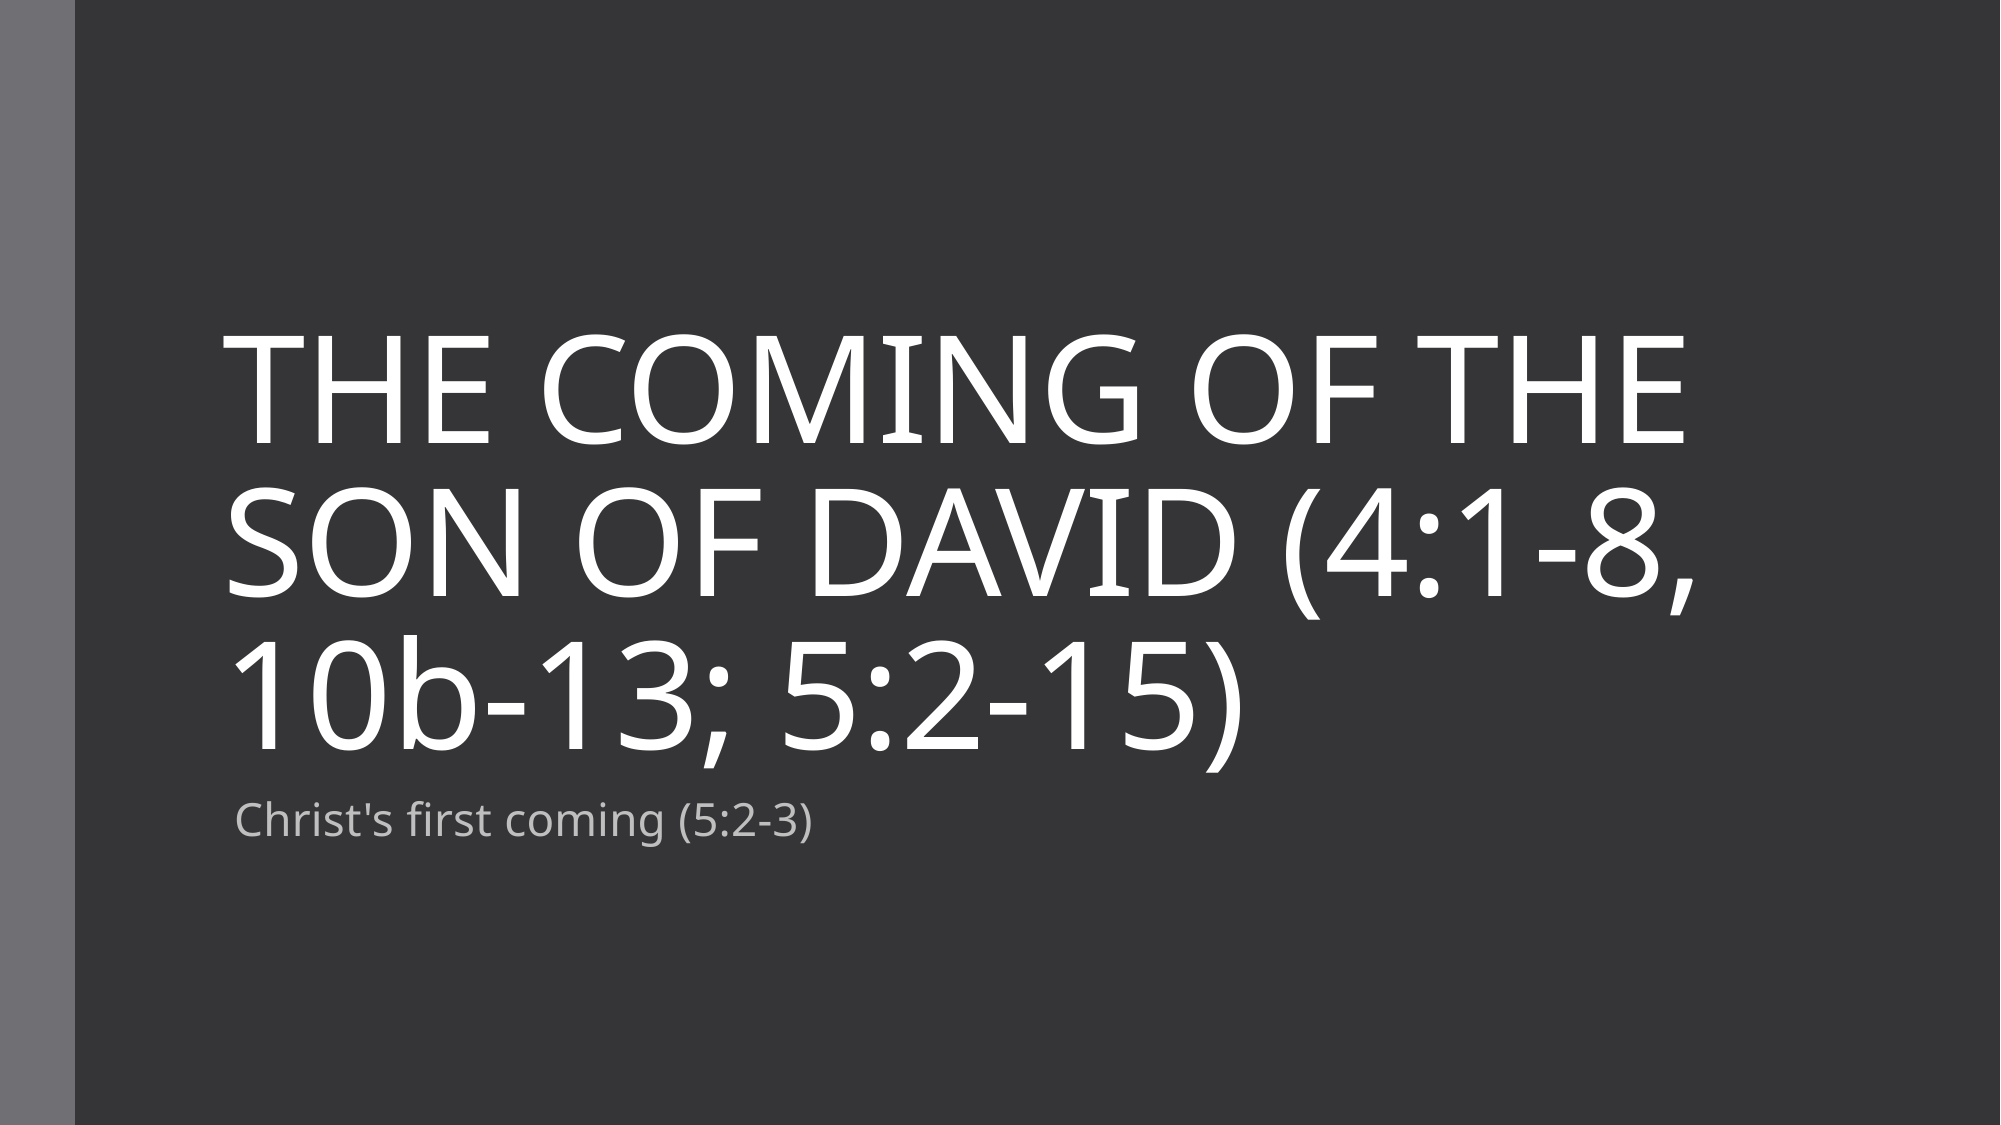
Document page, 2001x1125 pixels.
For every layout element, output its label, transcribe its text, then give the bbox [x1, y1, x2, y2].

title THE COMING OF THE SON OF DAVID (4:1-8, 10b-13; 5:2-15) [206, 124, 1752, 787]
subtitle Christ's first coming (5:2-3) [206, 787, 1752, 1066]
